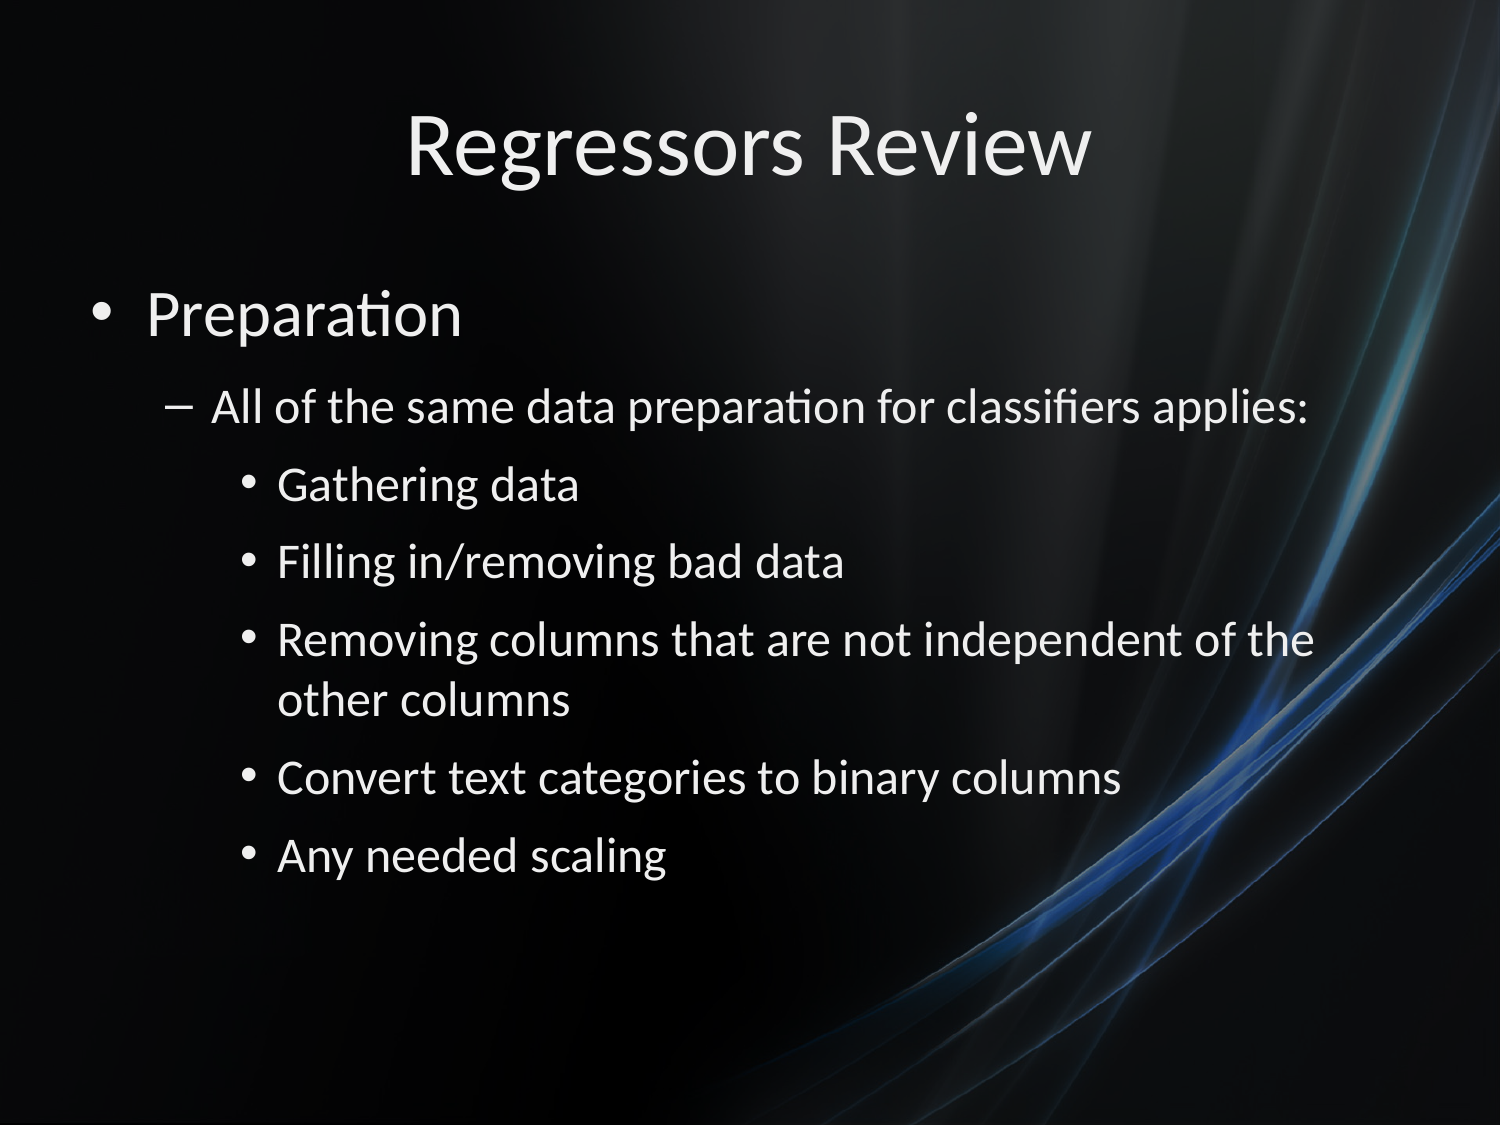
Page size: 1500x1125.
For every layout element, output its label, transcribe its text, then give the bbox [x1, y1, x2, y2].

title Regressors Review [75, 45, 1425, 233]
list Preparation All of the same data preparation for classifiers applies: Gathering data Filling in/removing bad data Removing columns that are not independent of the other columns Convert text categories to binary columns Any needed scaling [75, 262, 1425, 1005]
picture [0, 0, 1500, 1125]
